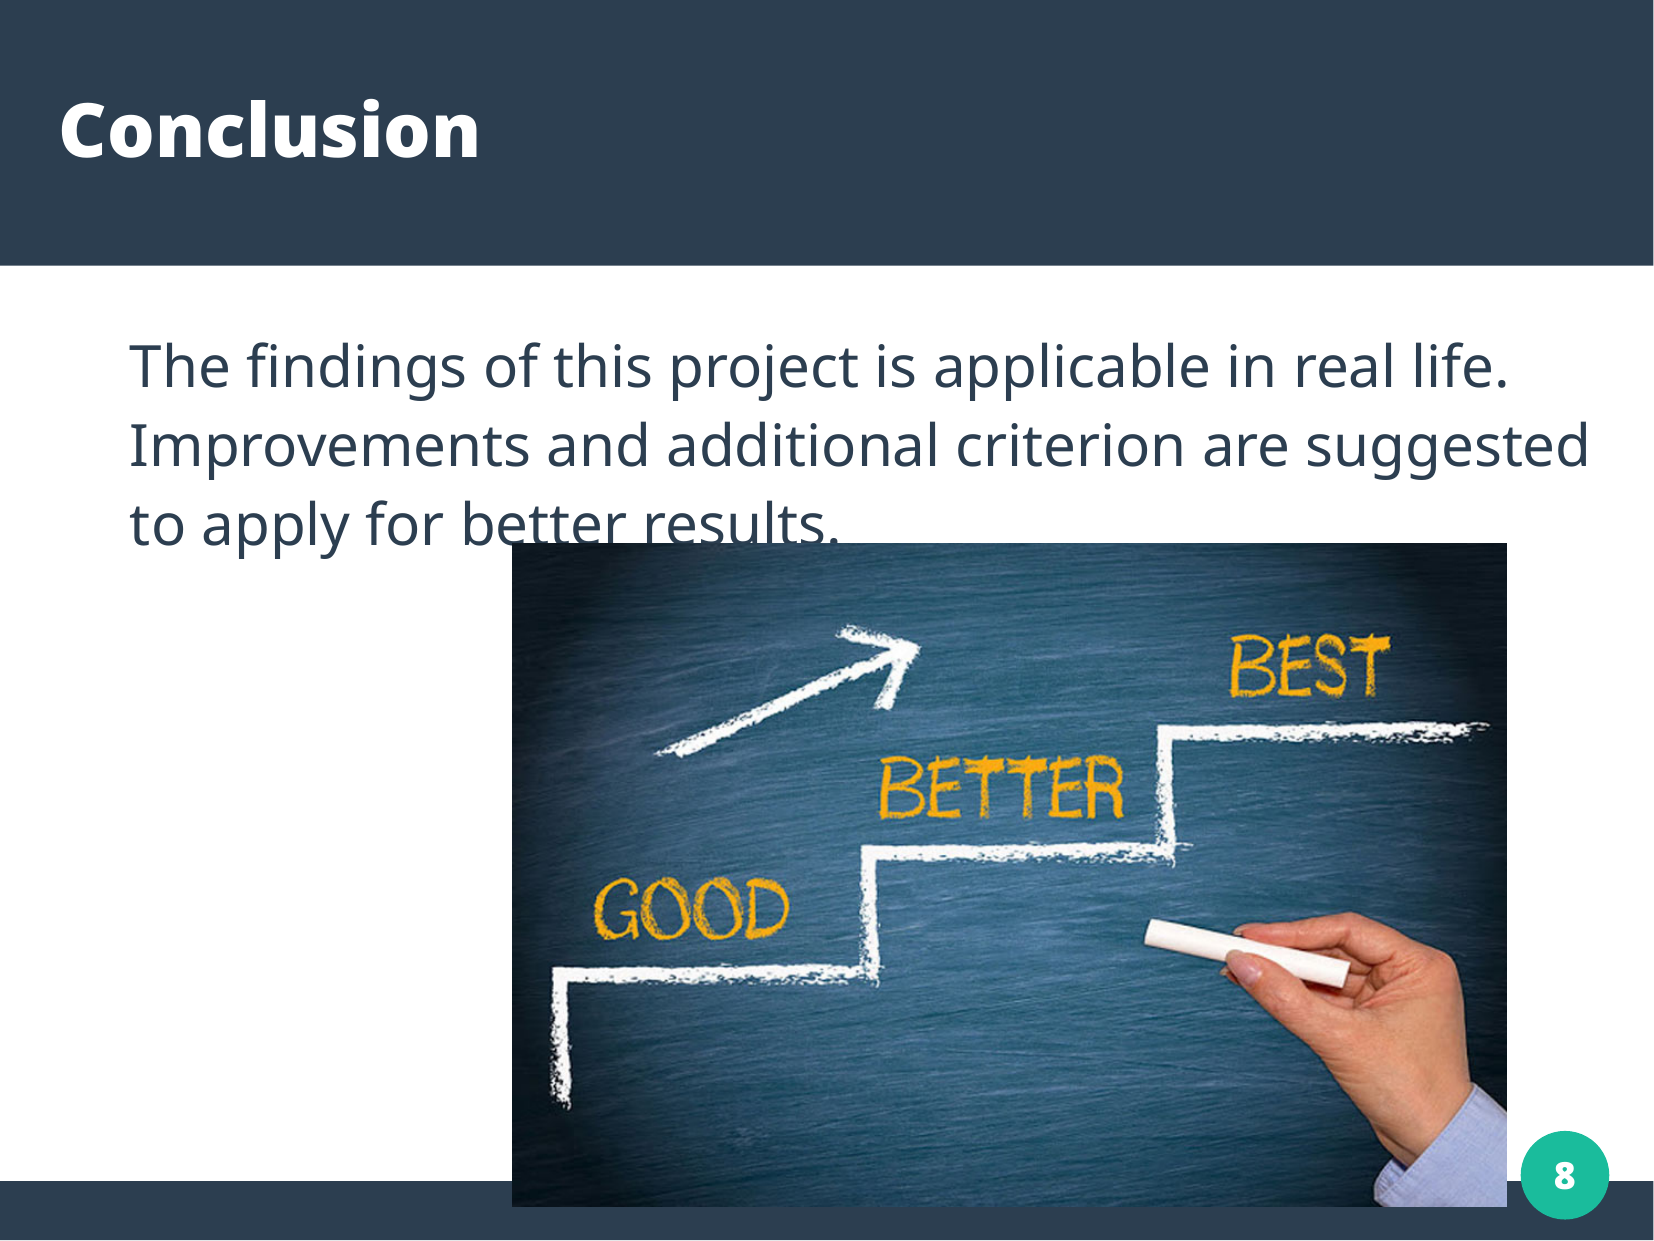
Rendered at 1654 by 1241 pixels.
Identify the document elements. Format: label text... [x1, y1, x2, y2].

picture [512, 543, 1507, 1207]
title Conclusion [59, 49, 1595, 207]
list The findings of this project is applicable in real life. Improvements and additional criterion are suggested to apply for better results. [59, 324, 1595, 1152]
